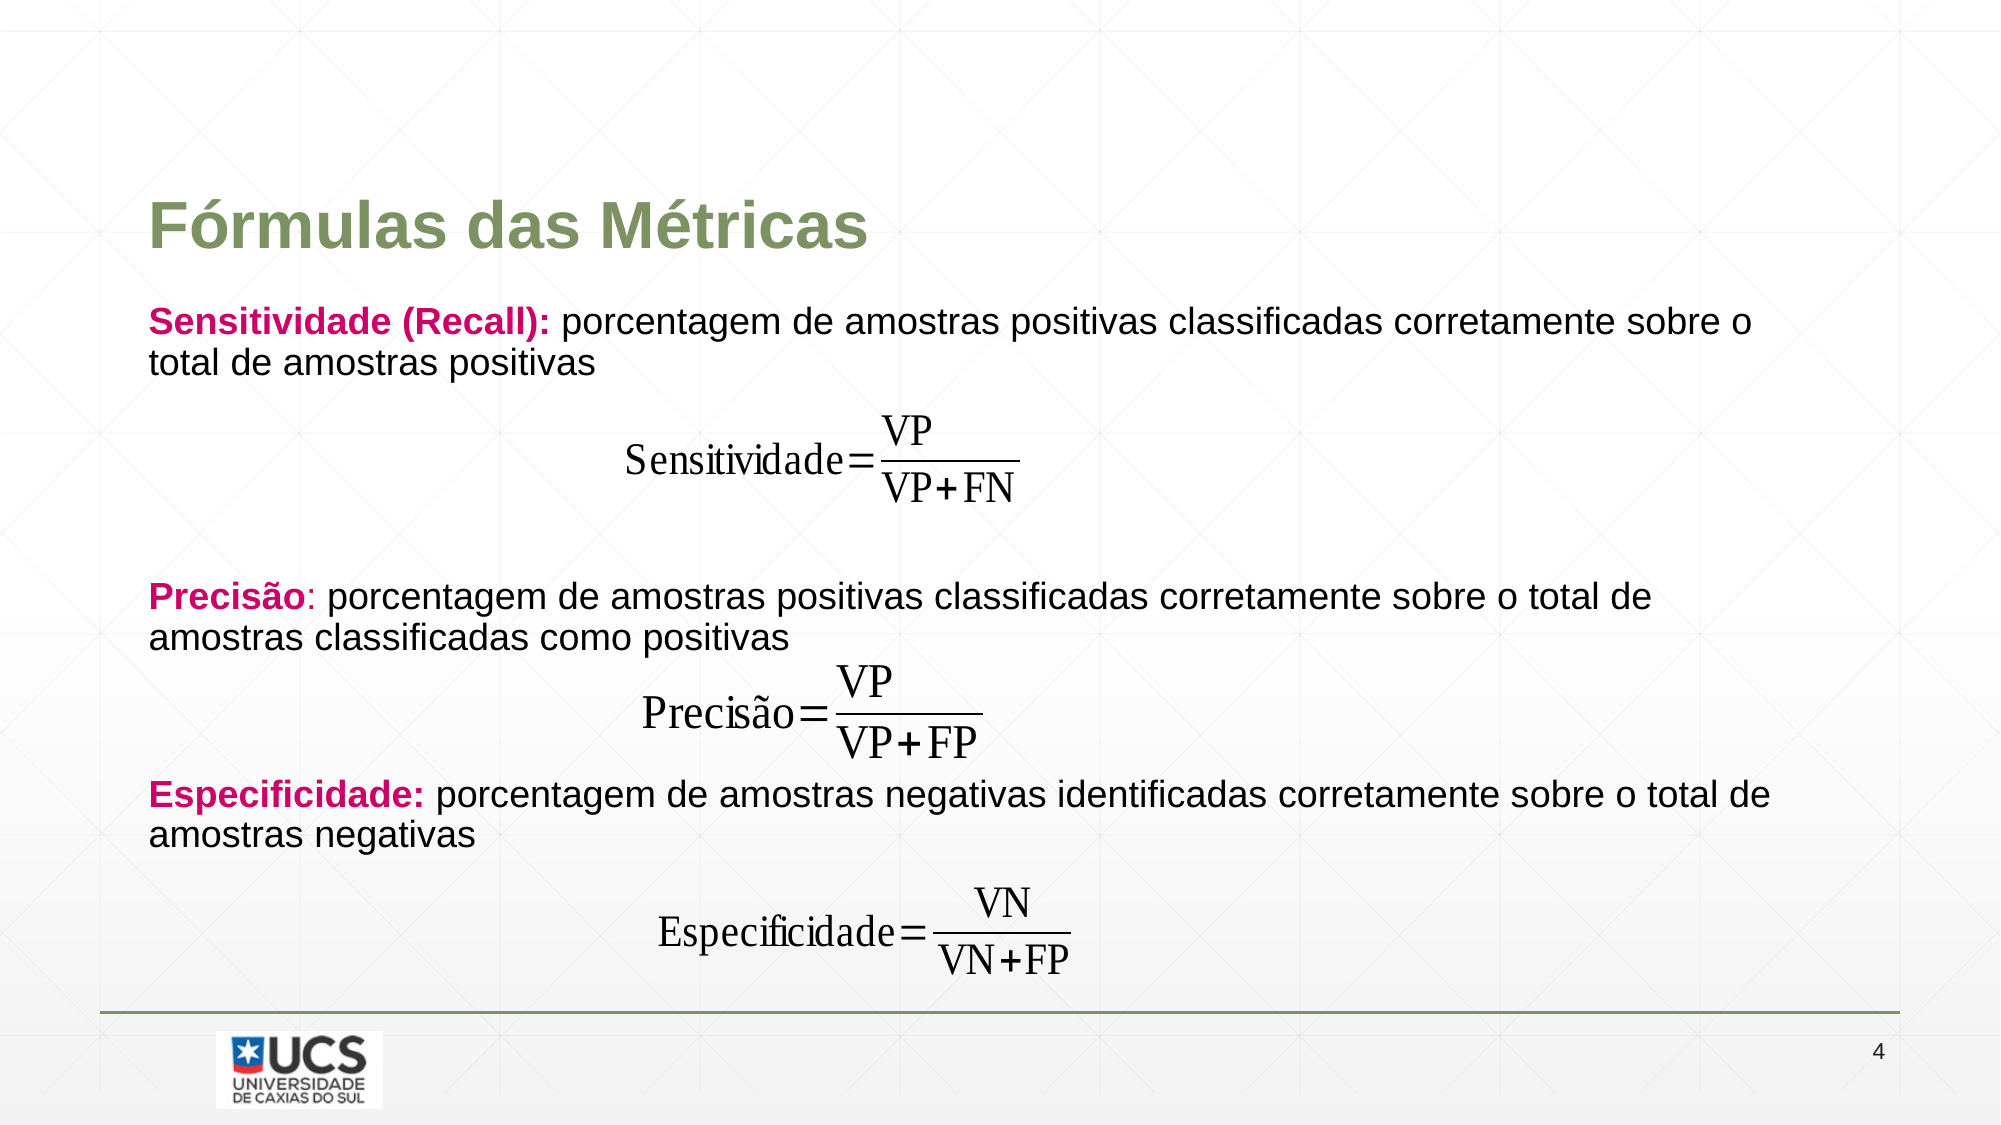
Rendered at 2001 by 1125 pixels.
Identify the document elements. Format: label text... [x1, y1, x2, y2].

chart [614, 406, 1044, 515]
list Sensitividade (Recall): porcentagem de amostras positivas classificadas corretamente sobre o total de amostras positivas Precisão: porcentagem de amostras positivas classificadas corretamente sobre o total de amostras classificadas como positivas Especificidade: porcentagem de amostras negativas identificadas corretamente sobre o total de amostras negativas [133, 294, 1827, 992]
chart [647, 878, 1096, 987]
title Fórmulas das Métricas [133, 82, 1788, 271]
chart [630, 655, 1006, 772]
picture [216, 1031, 383, 1109]
